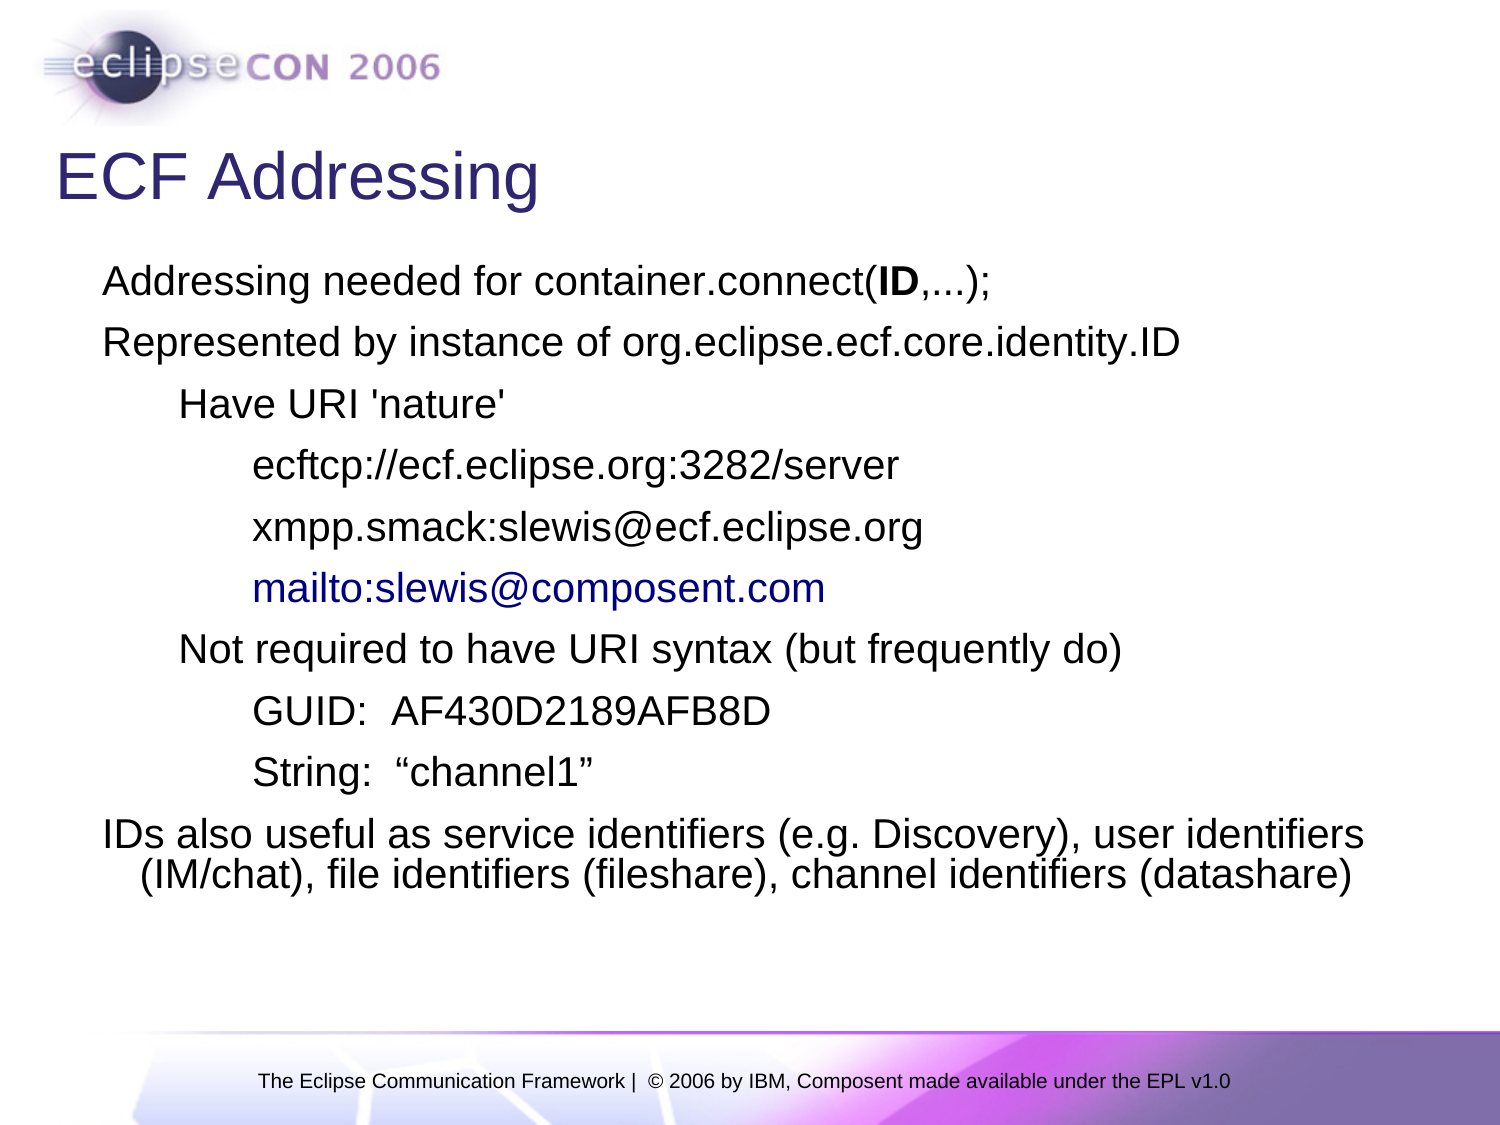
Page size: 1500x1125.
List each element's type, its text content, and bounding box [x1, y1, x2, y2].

list Addressing needed for container.connect(ID,...); Represented by instance of org.eclipse.ecf.core.identity.ID Have URI 'nature' ecftcp://ecf.eclipse.org:3282/server xmpp.smack:slewis@ecf.eclipse.org mailto:slewis@composent.com Not required to have URI syntax (but frequently do) GUID: AF430D2189AFB8D String: “channel1” IDs also useful as service identifiers (e.g. Discovery), user identifiers (IM/chat), file identifiers (fileshare), channel identifiers (datashare) [102, 263, 1380, 990]
picture [31, 10, 1040, 126]
picture [0, 1031, 1500, 1125]
title ECF Addressing [55, 140, 1408, 223]
